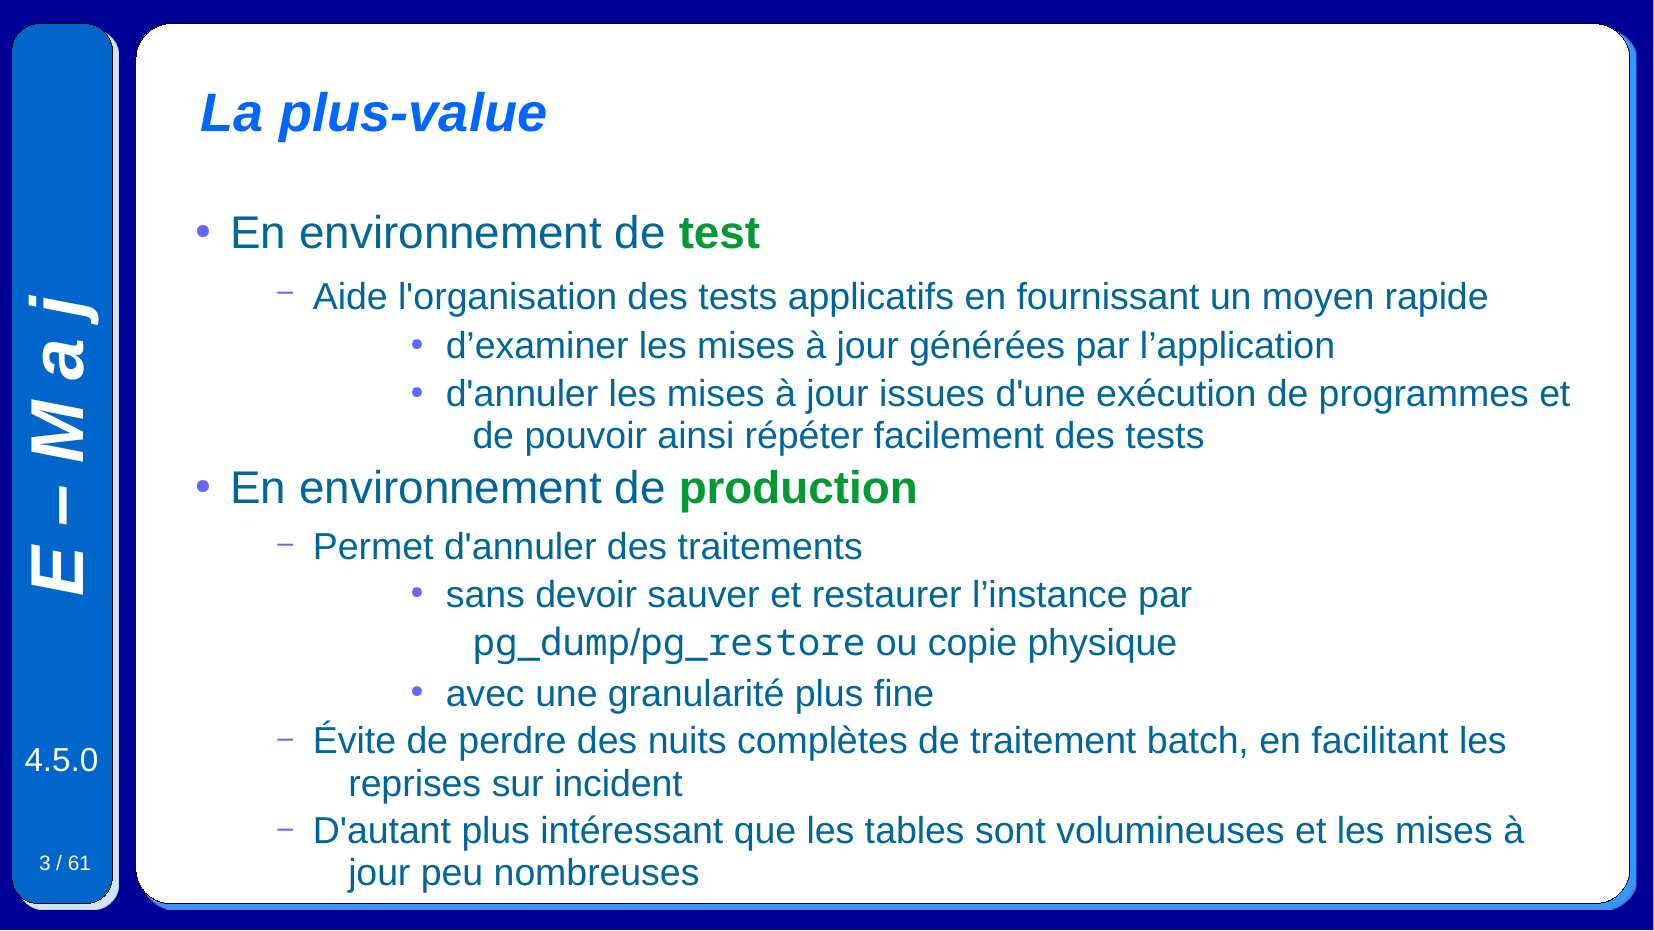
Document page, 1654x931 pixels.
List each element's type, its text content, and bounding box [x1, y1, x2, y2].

title La plus-value [200, 34, 1575, 191]
list En environnement de test Aide l'organisation des tests applicatifs en fournissant un moyen rapide d’examiner les mises à jour générées par l’application d'annuler les mises à jour issues d'une exécution de programmes et de pouvoir ainsi répéter facilement des tests En environnement de production Permet d'annuler des traitements sans devoir sauver et restaurer l’instance par pg_dump/pg_restore ou copie physique avec une granularité plus fine Évite de perdre des nuits complètes de traitement batch, en facilitant les reprises sur incident D'autant plus intéressant que les tables sont volumineuses et les mises à jour peu nombreuses [177, 206, 1587, 889]
